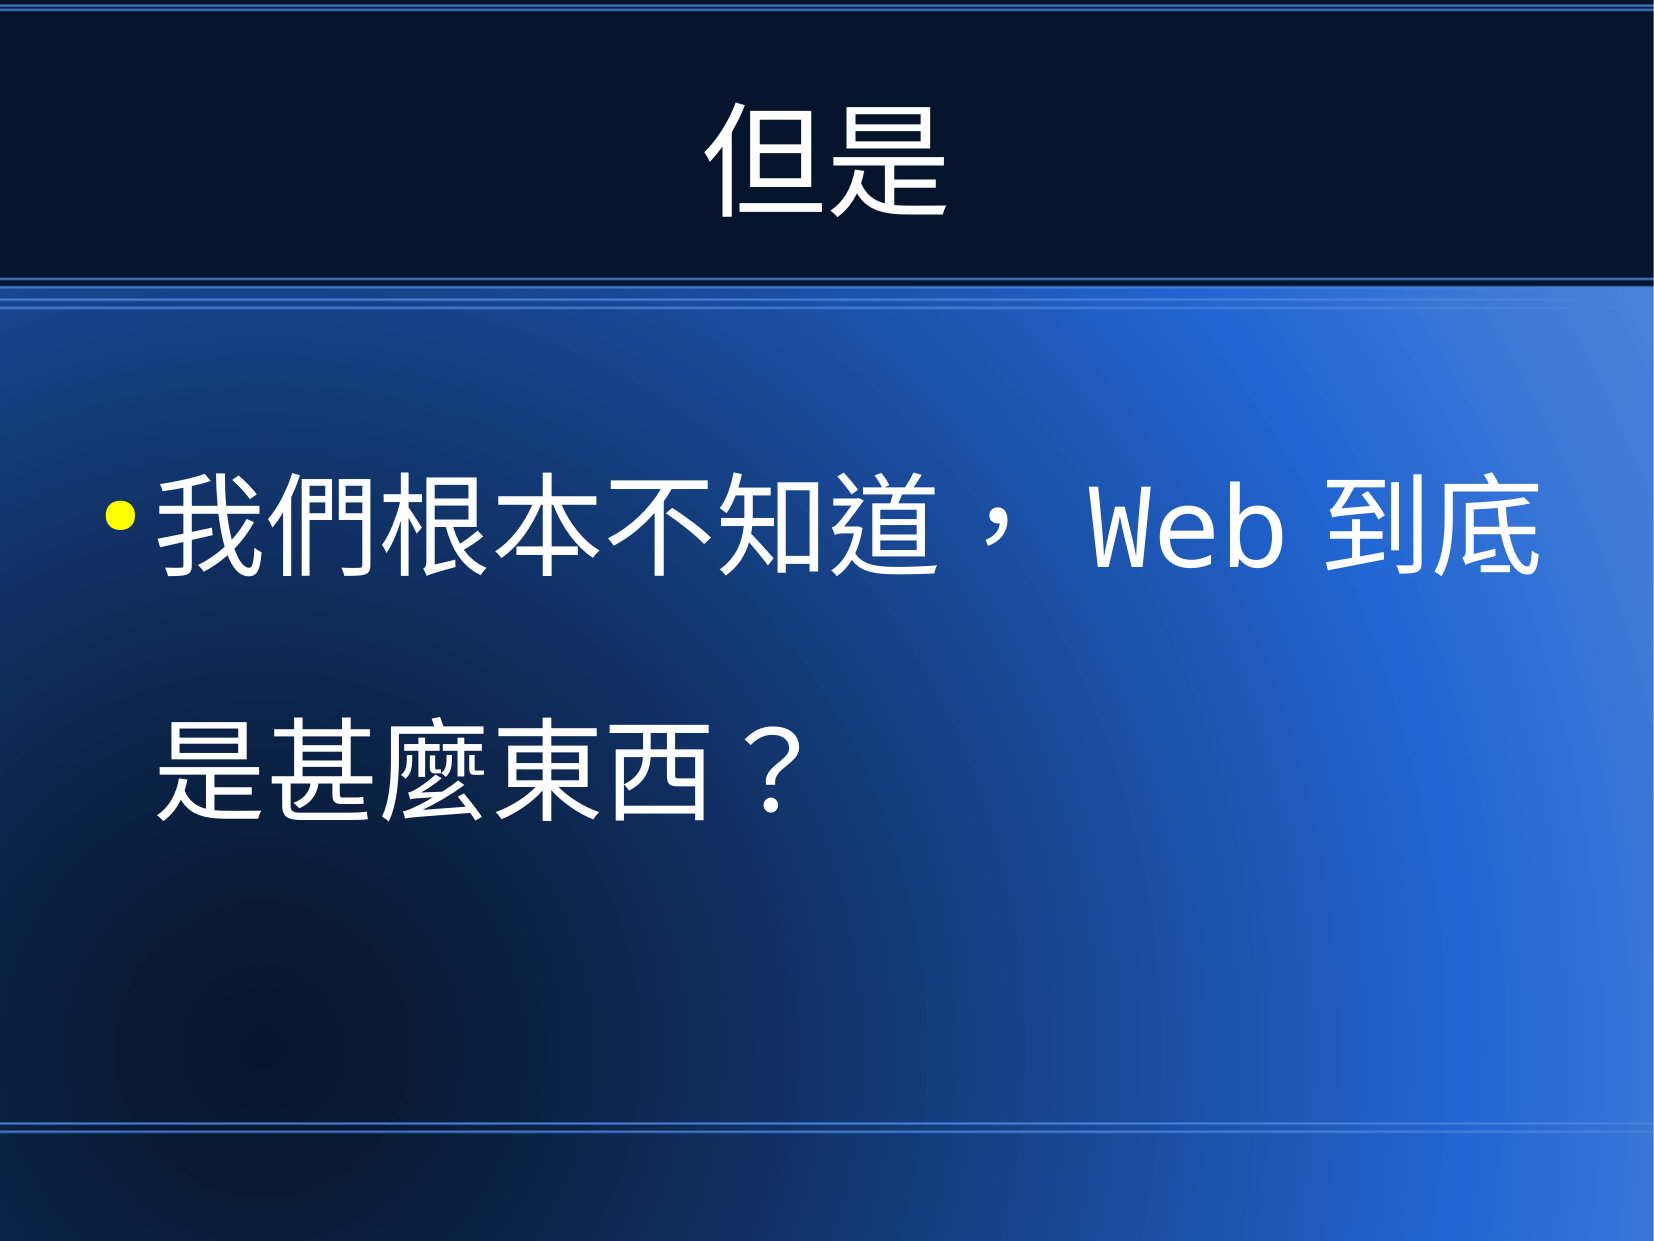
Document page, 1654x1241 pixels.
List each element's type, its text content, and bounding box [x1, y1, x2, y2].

picture [0, 0, 1654, 1241]
title 但是 [82, 49, 1571, 257]
list 我們根本不知道，Web到底是甚麼東西？ [82, 355, 1571, 1241]
